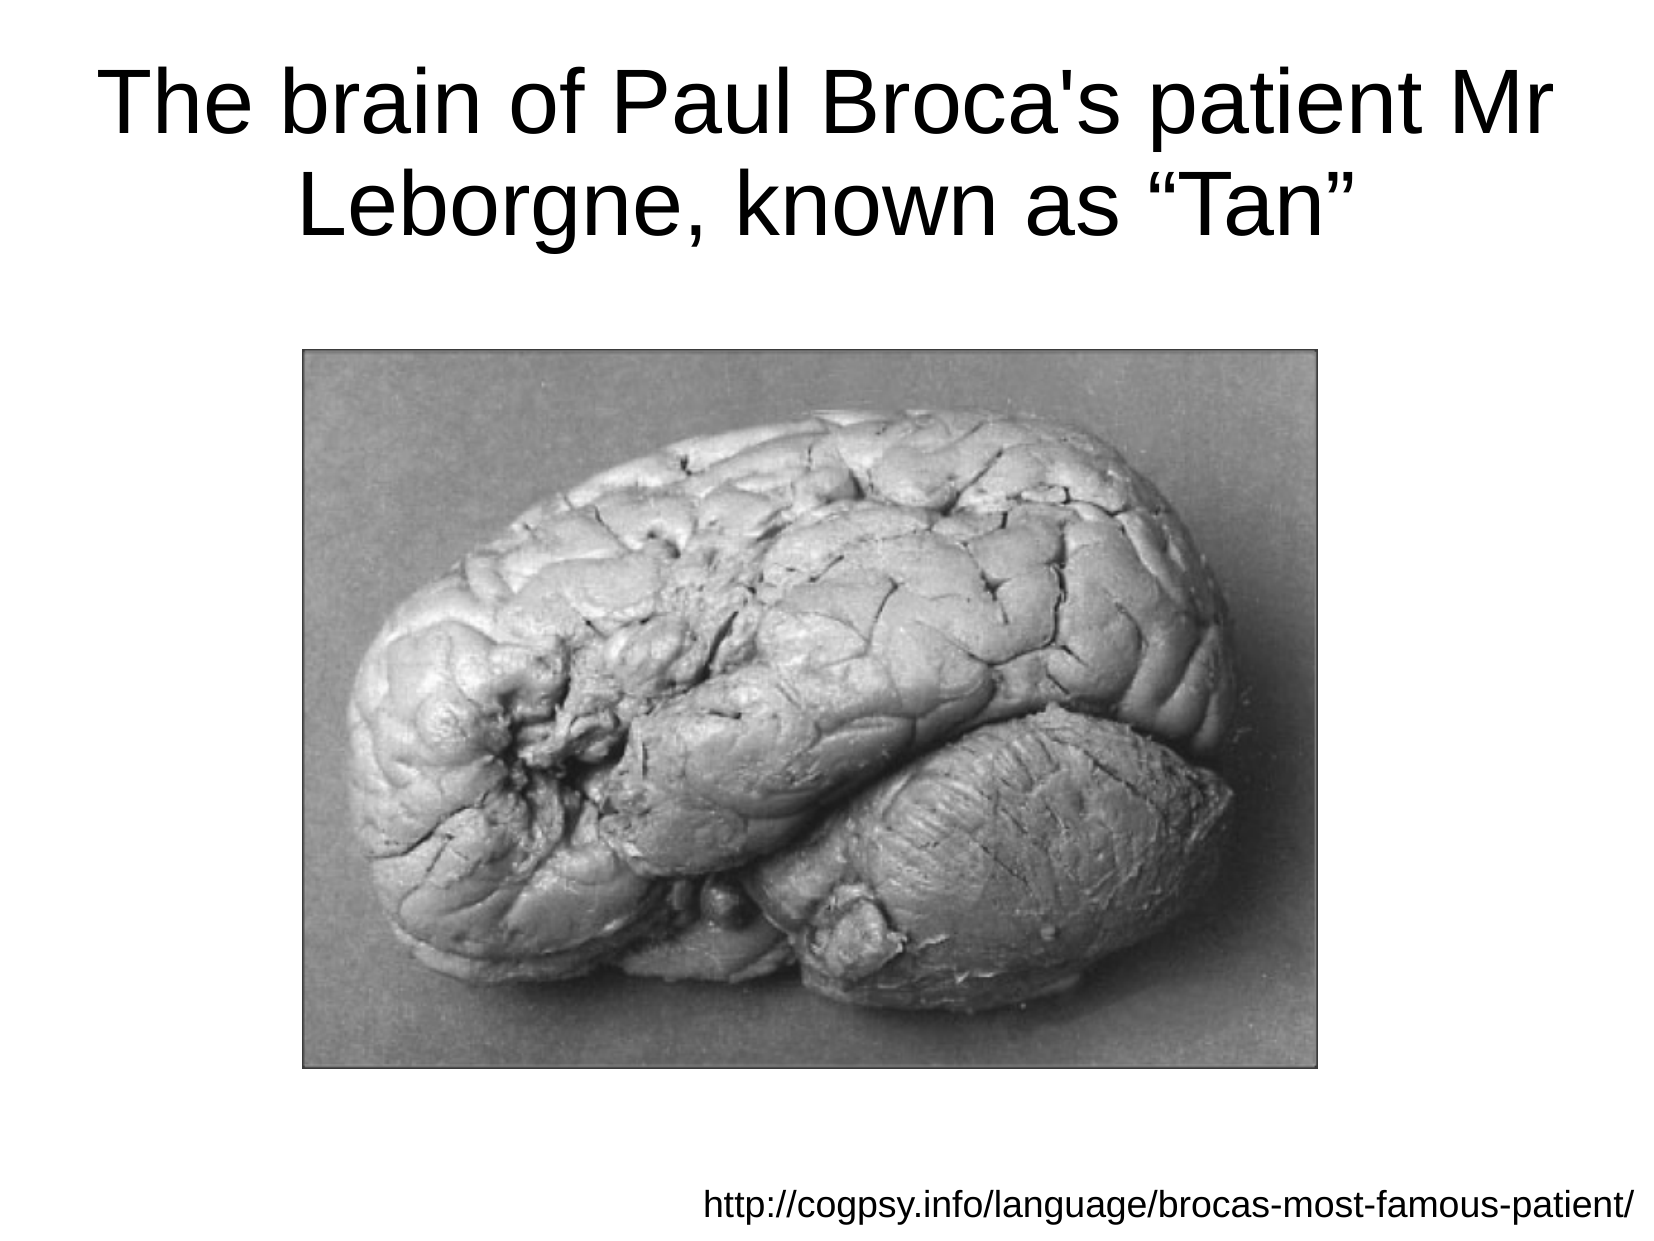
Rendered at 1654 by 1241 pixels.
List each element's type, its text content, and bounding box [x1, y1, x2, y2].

text_box http://cogpsy.info/language/brocas-most-famous-patient/ [688, 1176, 1650, 1234]
title The brain of Paul Broca's patient Mr Leborgne, known as “Tan” [82, 49, 1571, 257]
picture [302, 349, 1318, 1069]
